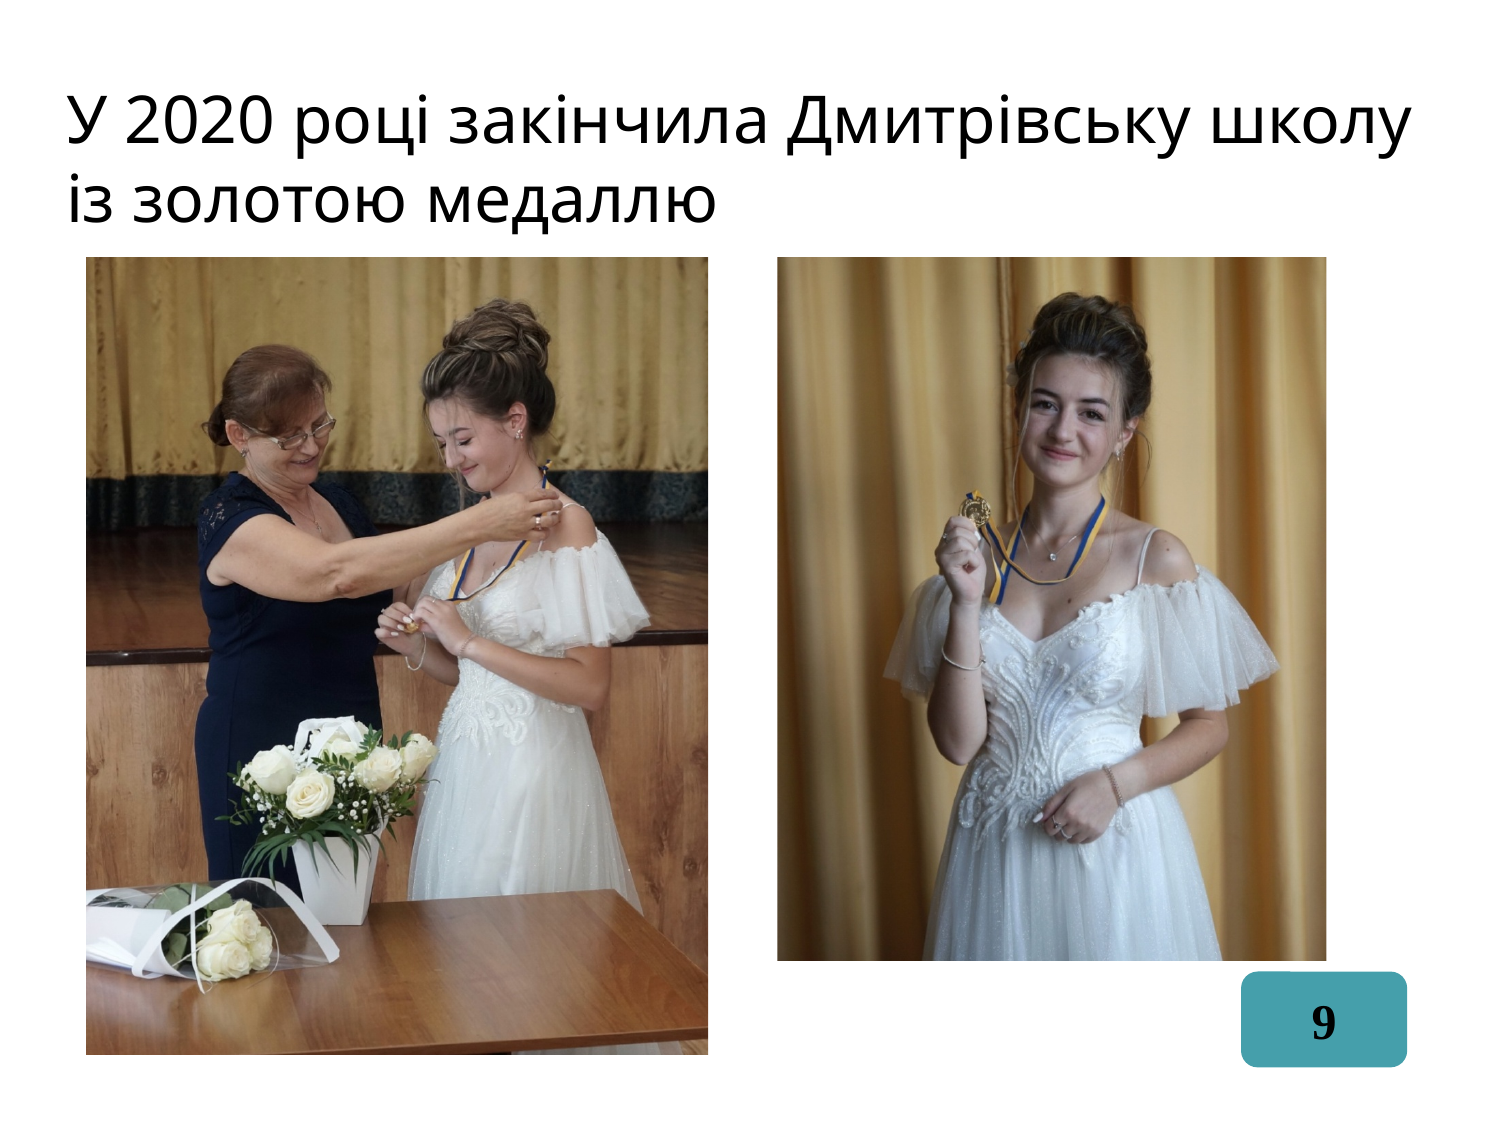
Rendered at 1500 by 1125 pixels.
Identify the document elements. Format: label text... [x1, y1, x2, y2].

title У 2020 році закінчила Дмитрівську школу із золотою медаллю [51, 69, 1449, 251]
picture [777, 257, 1327, 961]
picture [86, 257, 709, 1055]
text_box 9 [1242, 972, 1407, 1067]
